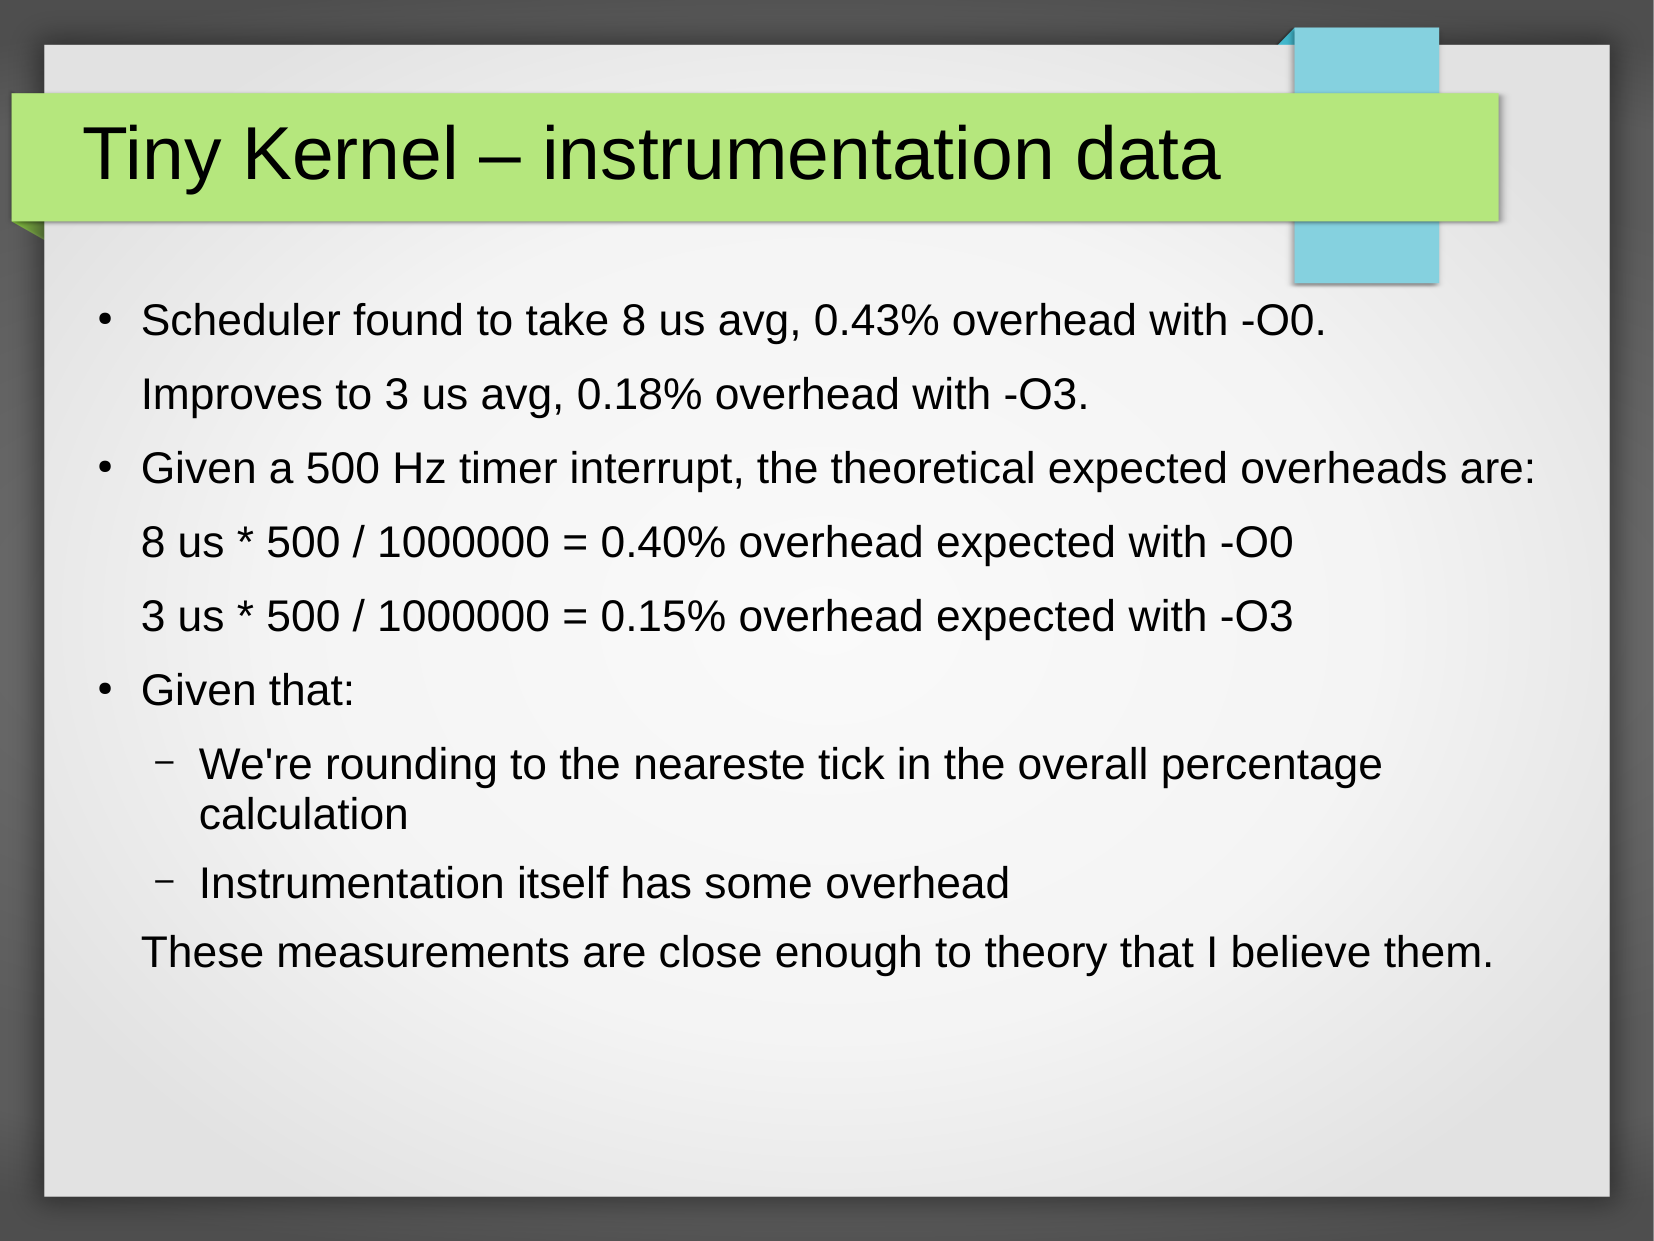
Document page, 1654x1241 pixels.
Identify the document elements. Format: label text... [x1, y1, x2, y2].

picture [0, 0, 1654, 1241]
list Scheduler found to take 8 us avg, 0.43% overhead with -O0. Improves to 3 us avg, 0.18% overhead with -O3. Given a 500 Hz timer interrupt, the theoretical expected overheads are: 8 us * 500 / 1000000 = 0.40% overhead expected with -O0 3 us * 500 / 1000000 = 0.15% overhead expected with -O3 Given that: We're rounding to the neareste tick in the overall percentage calculation Instrumentation itself has some overhead These measurements are close enough to theory that I believe them. [82, 295, 1571, 1015]
title Tiny Kernel – instrumentation data [82, 94, 1264, 213]
